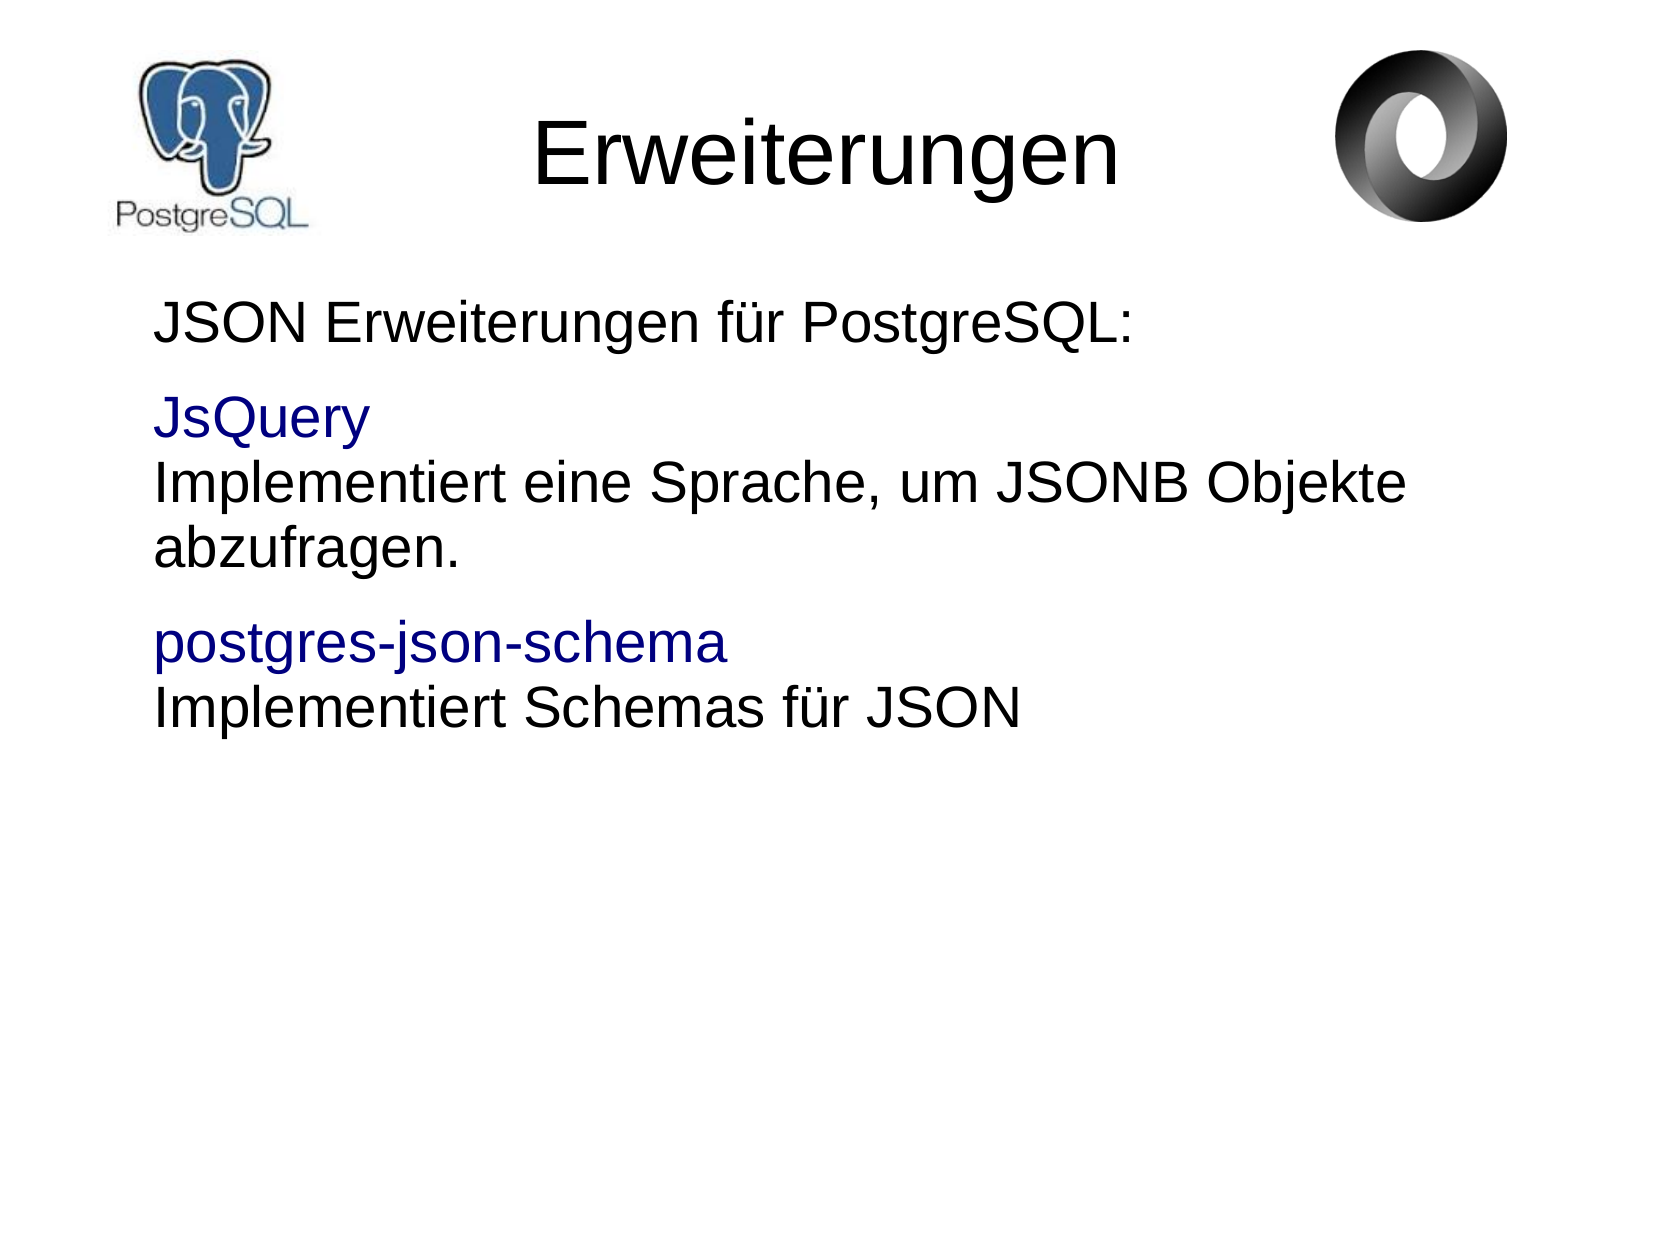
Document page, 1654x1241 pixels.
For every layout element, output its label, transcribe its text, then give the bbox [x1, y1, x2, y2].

picture [58, 50, 356, 237]
picture [1335, 50, 1507, 222]
list JSON Erweiterungen für PostgreSQL: JsQuery Implementiert eine Sprache, um JSONB Objekte abzufragen. postgres-json-schema Implementiert Schemas für JSON [82, 290, 1538, 1010]
title Erweiterungen [82, 49, 1571, 257]
